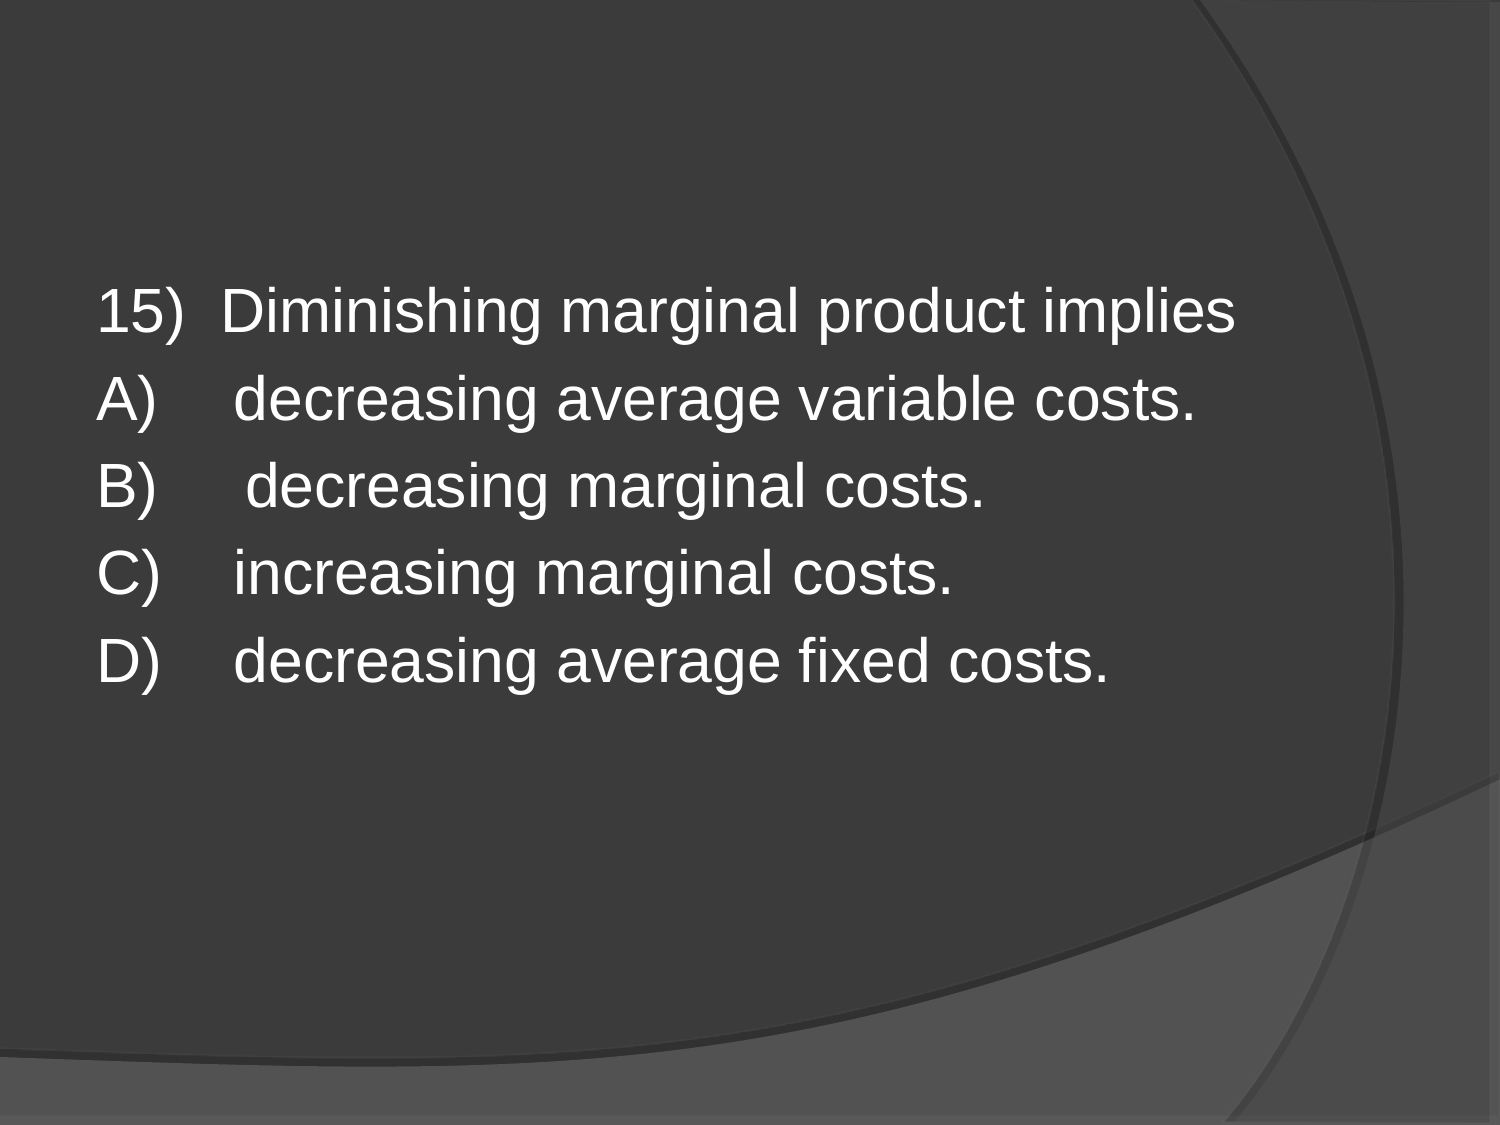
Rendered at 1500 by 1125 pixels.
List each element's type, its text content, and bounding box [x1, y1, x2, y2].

list 15) Diminishing marginal product implies A) decreasing average variable costs. B) decreasing marginal costs. C) increasing marginal costs. D) decreasing average fixed costs. [75, 262, 1300, 1005]
